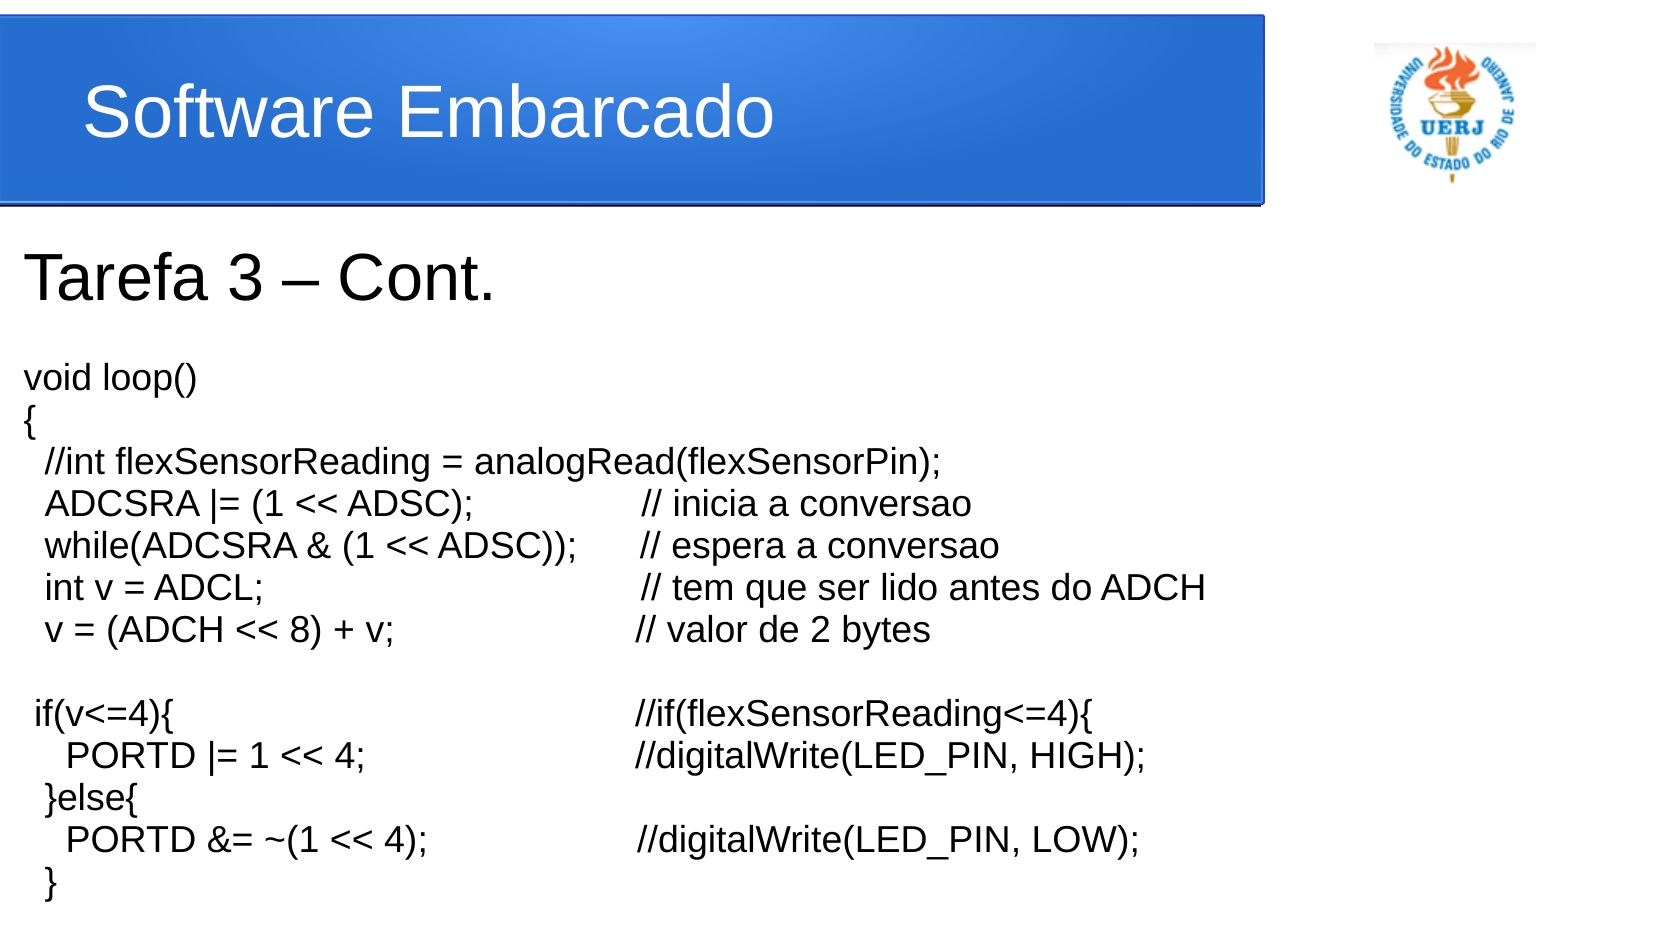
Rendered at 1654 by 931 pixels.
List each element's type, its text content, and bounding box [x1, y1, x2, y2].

subtitle Tarefa 3 – Cont. void loop() { //int flexSensorReading = analogRead(flexSensorPin); ADCSRA |= (1 << ADSC); // inicia a conversao while(ADCSRA & (1 << ADSC)); // espera a conversao int v = ADCL; // tem que ser lido antes do ADCH v = (ADCH << 8) + v; // valor de 2 bytes if(v<=4){ //if(flexSensorReading<=4){ PORTD |= 1 << 4; //digitalWrite(LED_PIN, HIGH); }else{ PORTD &= ~(1 << 4); //digitalWrite(LED_PIN, LOW); } [23, 165, 1654, 931]
title Software Embarcado [82, 35, 1235, 165]
picture [1374, 43, 1536, 190]
